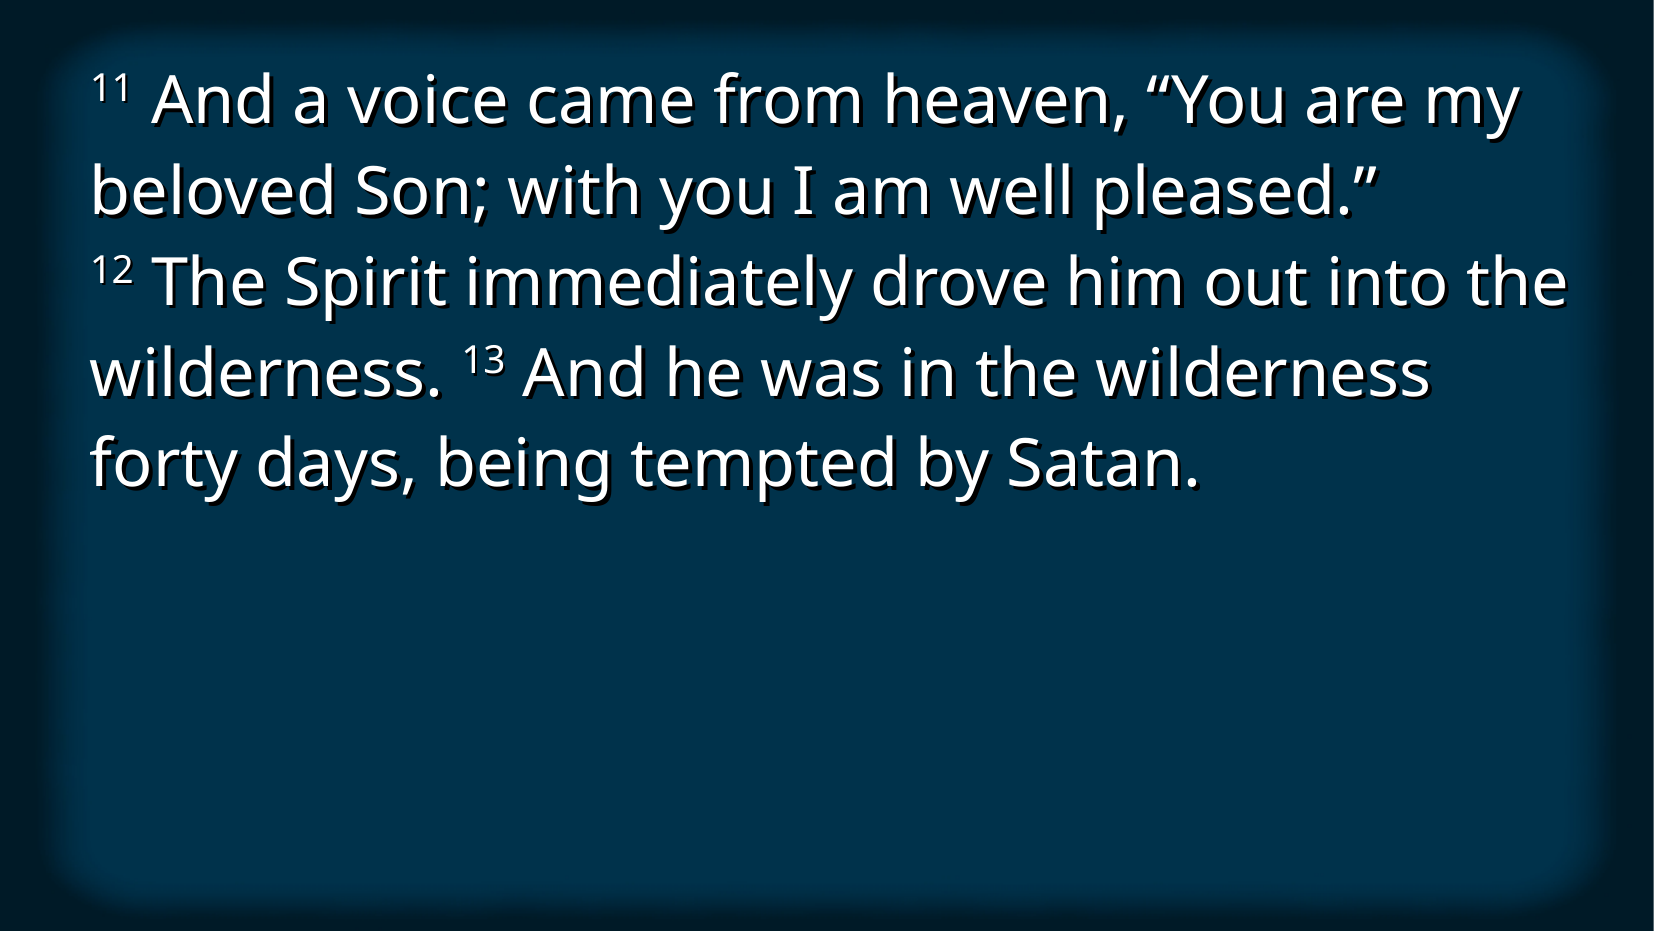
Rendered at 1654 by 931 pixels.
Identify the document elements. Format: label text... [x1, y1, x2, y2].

picture [0, 0, 1654, 931]
text_box 11 And a voice came from heaven, “You are my beloved Son; with you I am well pleased.” 12 The Spirit immediately drove him out into the wilderness. 13 And he was in the wilderness forty days, being tempted by Satan. [75, 45, 1591, 504]
